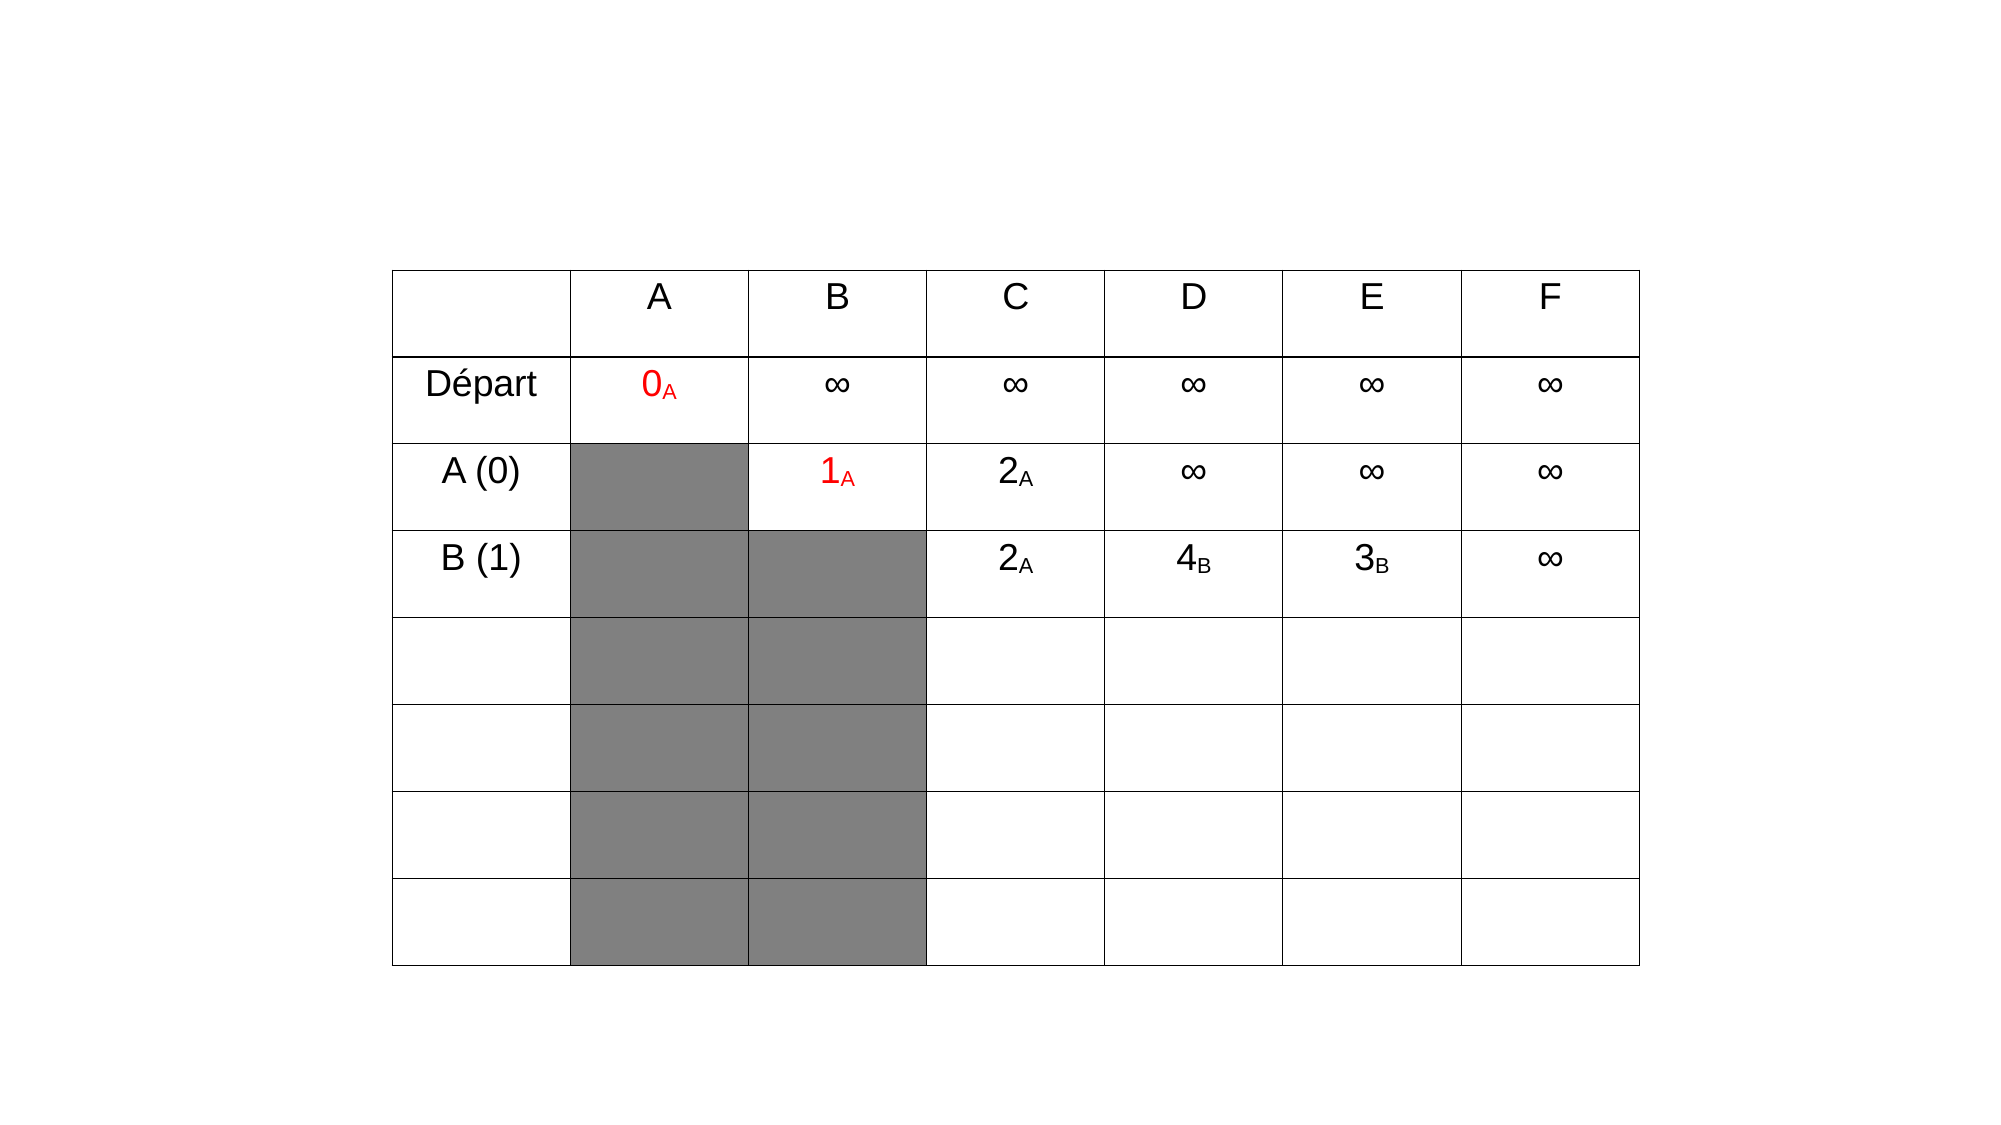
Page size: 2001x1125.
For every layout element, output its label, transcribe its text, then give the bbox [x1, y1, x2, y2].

table_cell [749, 792, 926, 878]
table_cell [571, 879, 748, 965]
table_cell [1105, 618, 1282, 704]
table_header C [927, 271, 1104, 356]
table_cell [1283, 705, 1461, 791]
table_cell 1A [749, 444, 926, 530]
table_cell ∞ [1462, 358, 1639, 443]
table_cell [393, 705, 570, 791]
table_cell [1105, 705, 1282, 791]
table_cell ∞ [1105, 444, 1282, 530]
table_cell [571, 531, 748, 617]
table_cell [393, 792, 570, 878]
table_cell [1462, 879, 1639, 965]
table_cell [749, 531, 926, 617]
table_cell [1283, 879, 1461, 965]
table_cell 0A [571, 358, 748, 443]
table_cell ∞ [1462, 444, 1639, 530]
table_cell [393, 618, 570, 704]
table_cell ∞ [1462, 531, 1639, 617]
table_cell [749, 705, 926, 791]
table_header [393, 271, 570, 356]
table_cell [1105, 792, 1282, 878]
table_cell [571, 618, 748, 704]
table_cell A (0) [393, 444, 570, 530]
table_cell [571, 444, 748, 530]
table_cell [1283, 792, 1461, 878]
table_header F [1462, 271, 1639, 356]
table_cell [1462, 792, 1639, 878]
table_cell [1462, 618, 1639, 704]
table_cell [749, 618, 926, 704]
table_cell Départ [393, 358, 570, 443]
table_cell [393, 879, 570, 965]
table_cell [1105, 879, 1282, 965]
table_header A [571, 271, 748, 356]
table_cell B (1) [393, 531, 570, 617]
table_cell ∞ [749, 358, 926, 443]
table_cell 4B [1105, 531, 1282, 617]
table_cell ∞ [1283, 358, 1461, 443]
table_header E [1283, 271, 1461, 356]
table_cell ∞ [1283, 444, 1461, 530]
table_cell [571, 792, 748, 878]
table_cell 3B [1283, 531, 1461, 617]
table_header B [749, 271, 926, 356]
table_cell 2A [927, 531, 1104, 617]
table_cell [927, 879, 1104, 965]
table_cell [749, 879, 926, 965]
table_cell ∞ [927, 358, 1104, 443]
table_cell ∞ [1105, 358, 1282, 443]
table_cell [927, 705, 1104, 791]
table_cell [927, 618, 1104, 704]
table_cell [1283, 618, 1461, 704]
table_cell [927, 792, 1104, 878]
table_cell 2A [927, 444, 1104, 530]
table_cell [571, 705, 748, 791]
table_cell [1462, 705, 1639, 791]
table_header D [1105, 271, 1282, 356]
